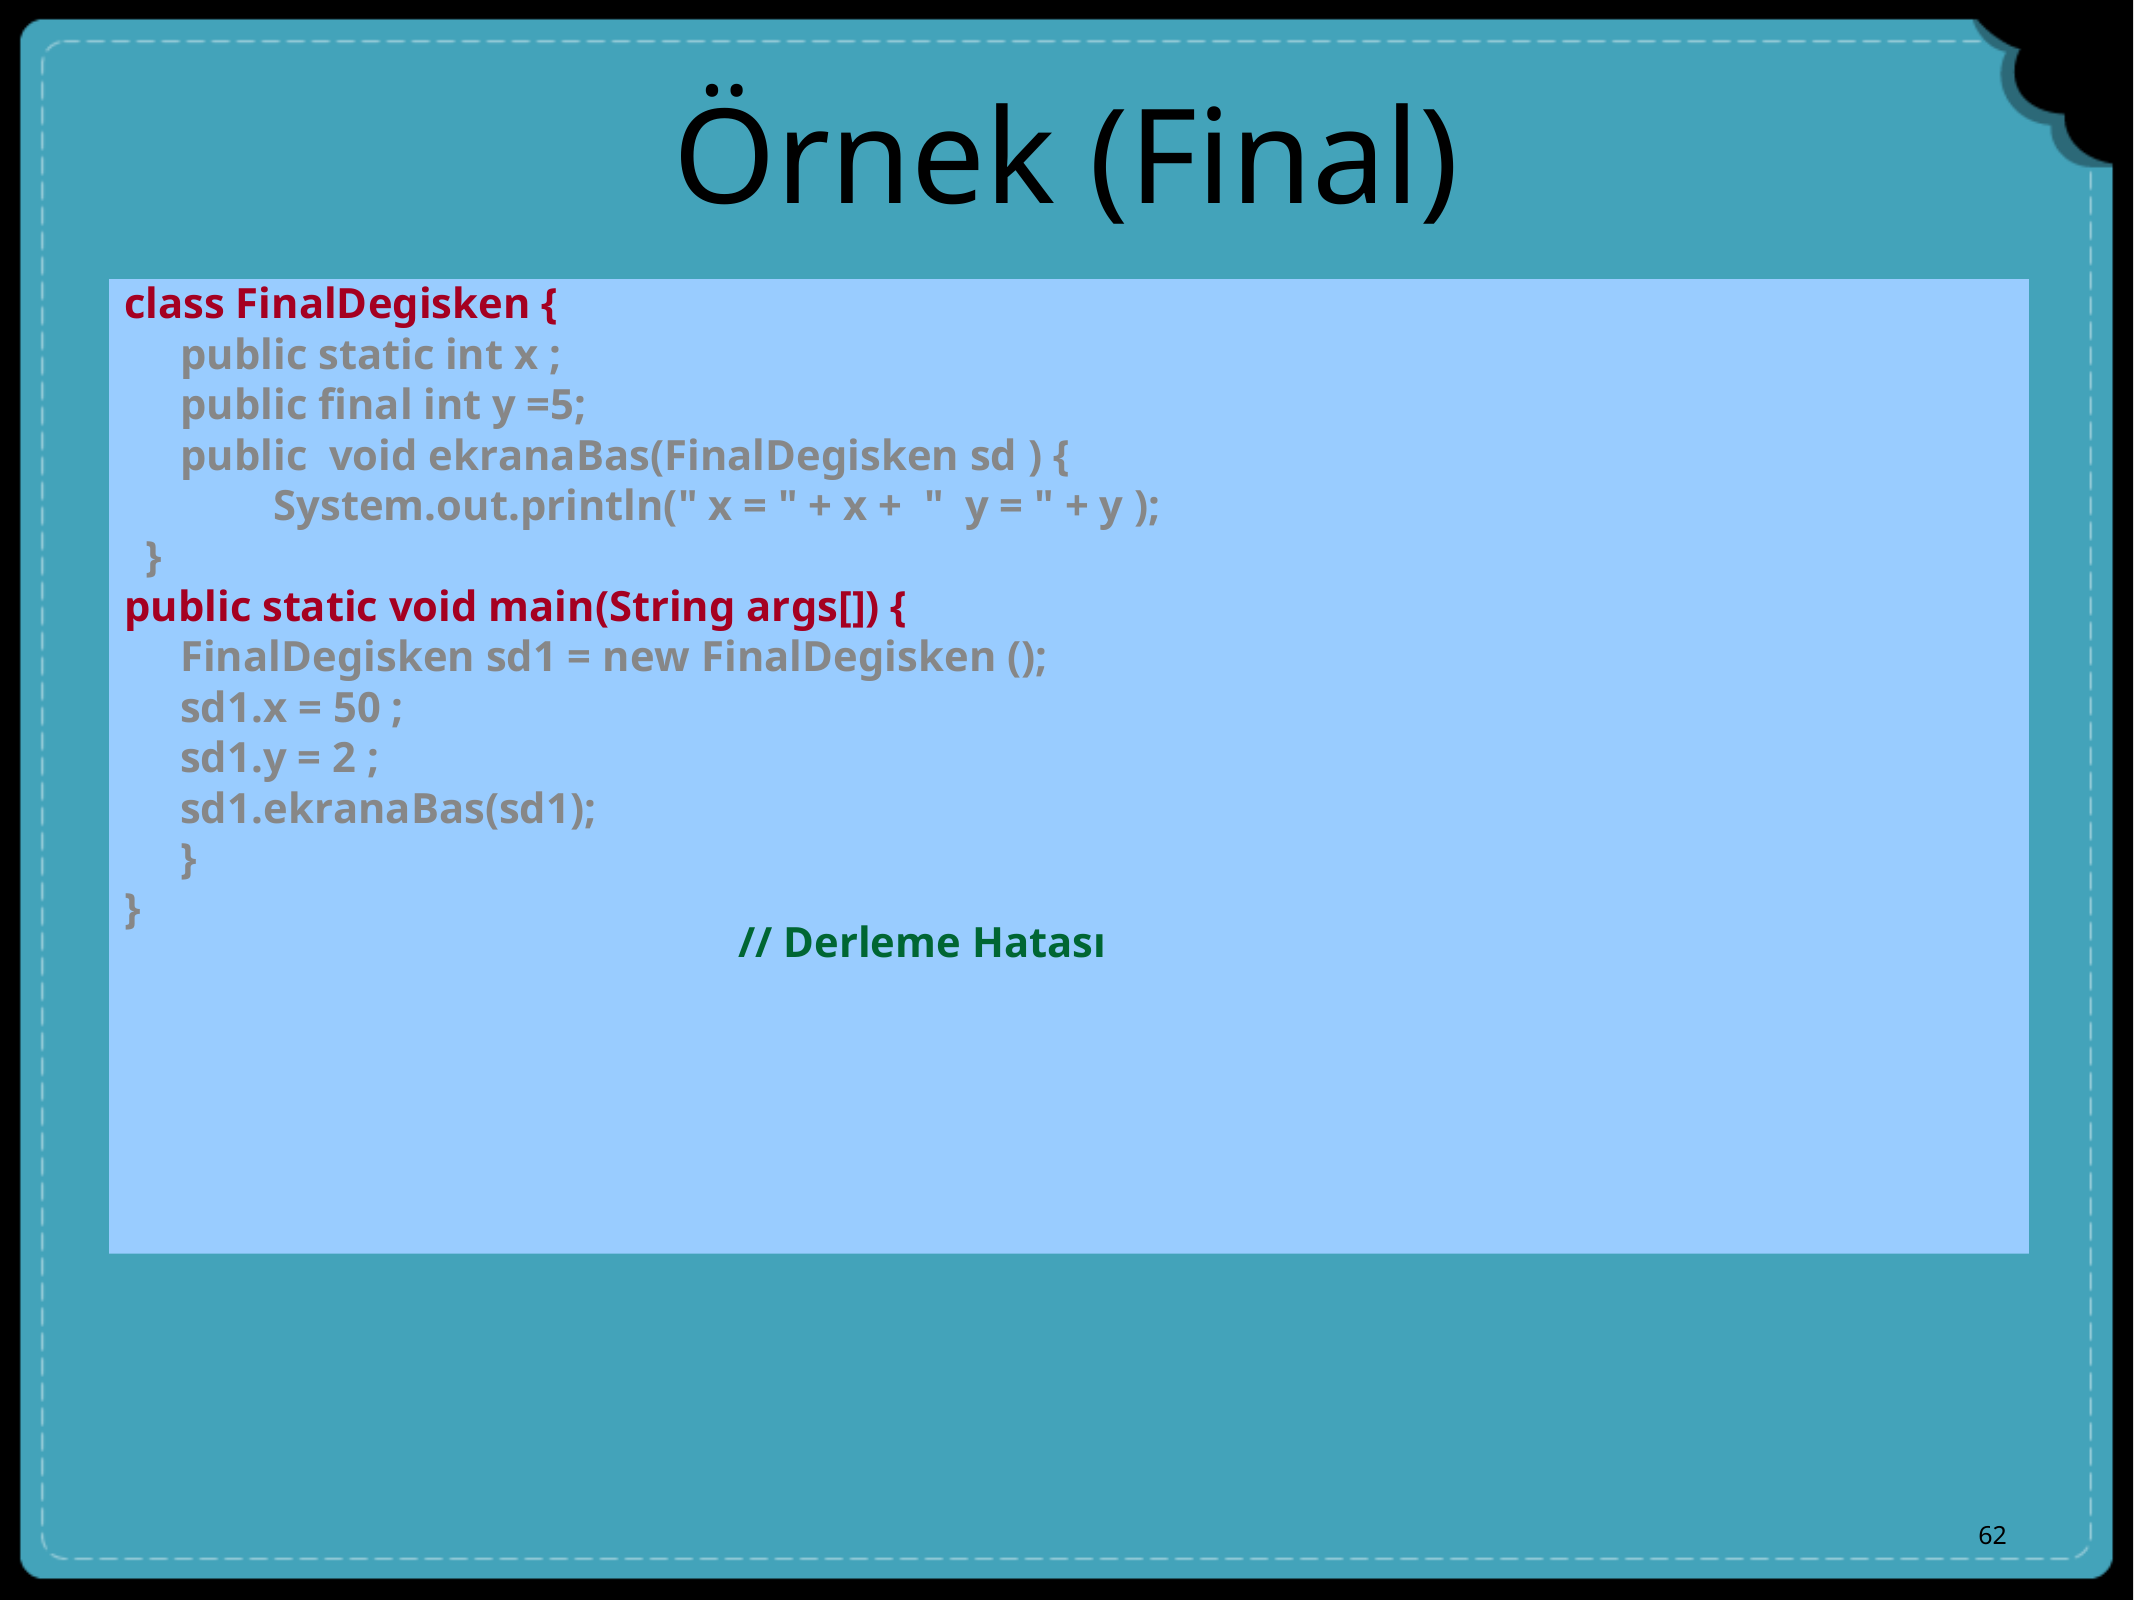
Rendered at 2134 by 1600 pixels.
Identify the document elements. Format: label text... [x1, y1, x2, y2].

text_box // Derleme Hatası [723, 917, 1122, 973]
list class FinalDegisken { public static int x ; public final int y =5; public void ekranaBas(FinalDegisken sd ) { System.out.println(" x = " + x + " y = " + y ); } public static void main(String args[]) { FinalDegisken sd1 = new FinalDegisken (); sd1.x = 50 ; sd1.y = 2 ; sd1.ekranaBas(sd1); } } [109, 279, 2029, 1254]
title Örnek (Final) [106, 64, 2027, 311]
picture [0, 0, 2134, 1600]
